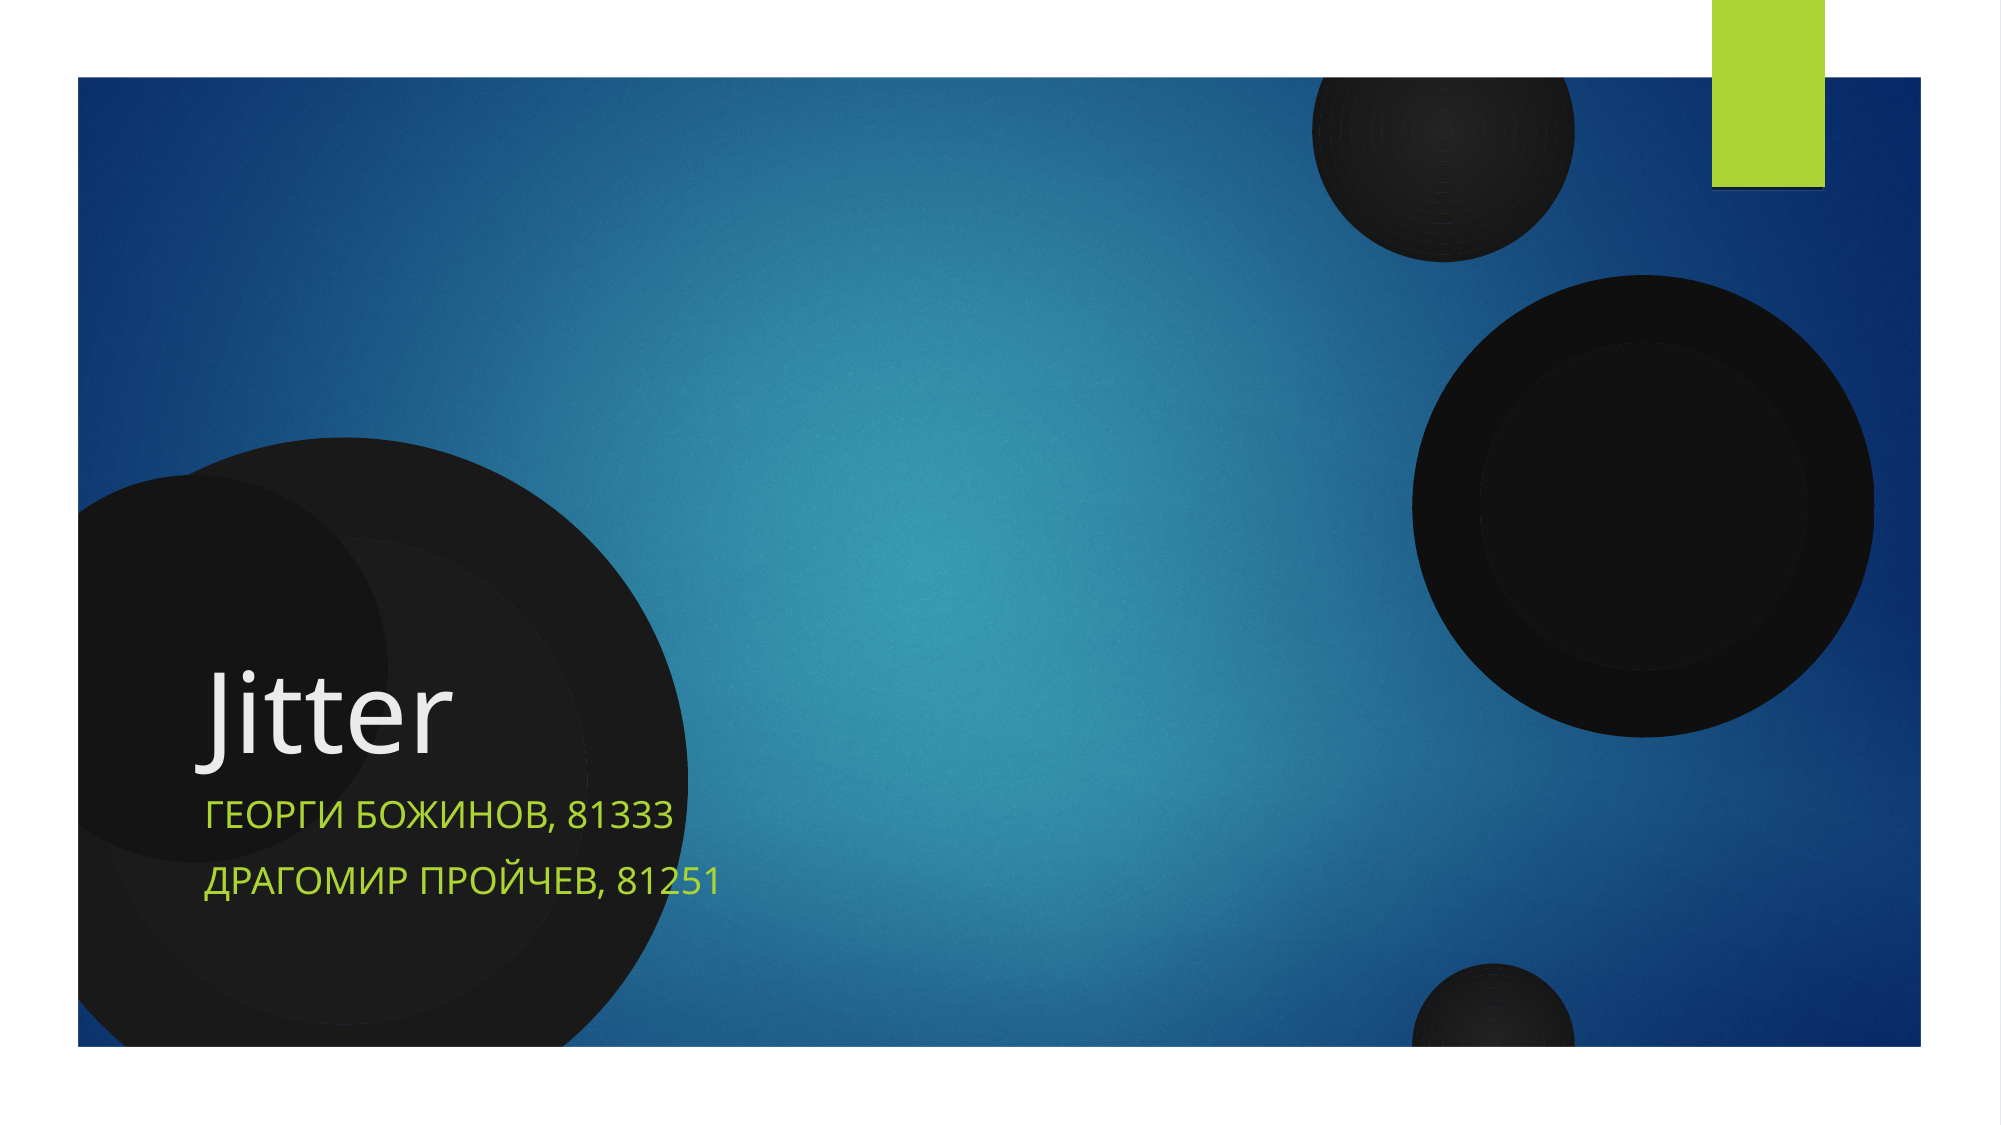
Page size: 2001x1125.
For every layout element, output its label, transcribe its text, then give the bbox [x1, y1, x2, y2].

subtitle Георги божинов, 81333 Драгомир Пройчев, 81251 [189, 783, 1638, 926]
title Jitter [189, 344, 1638, 783]
